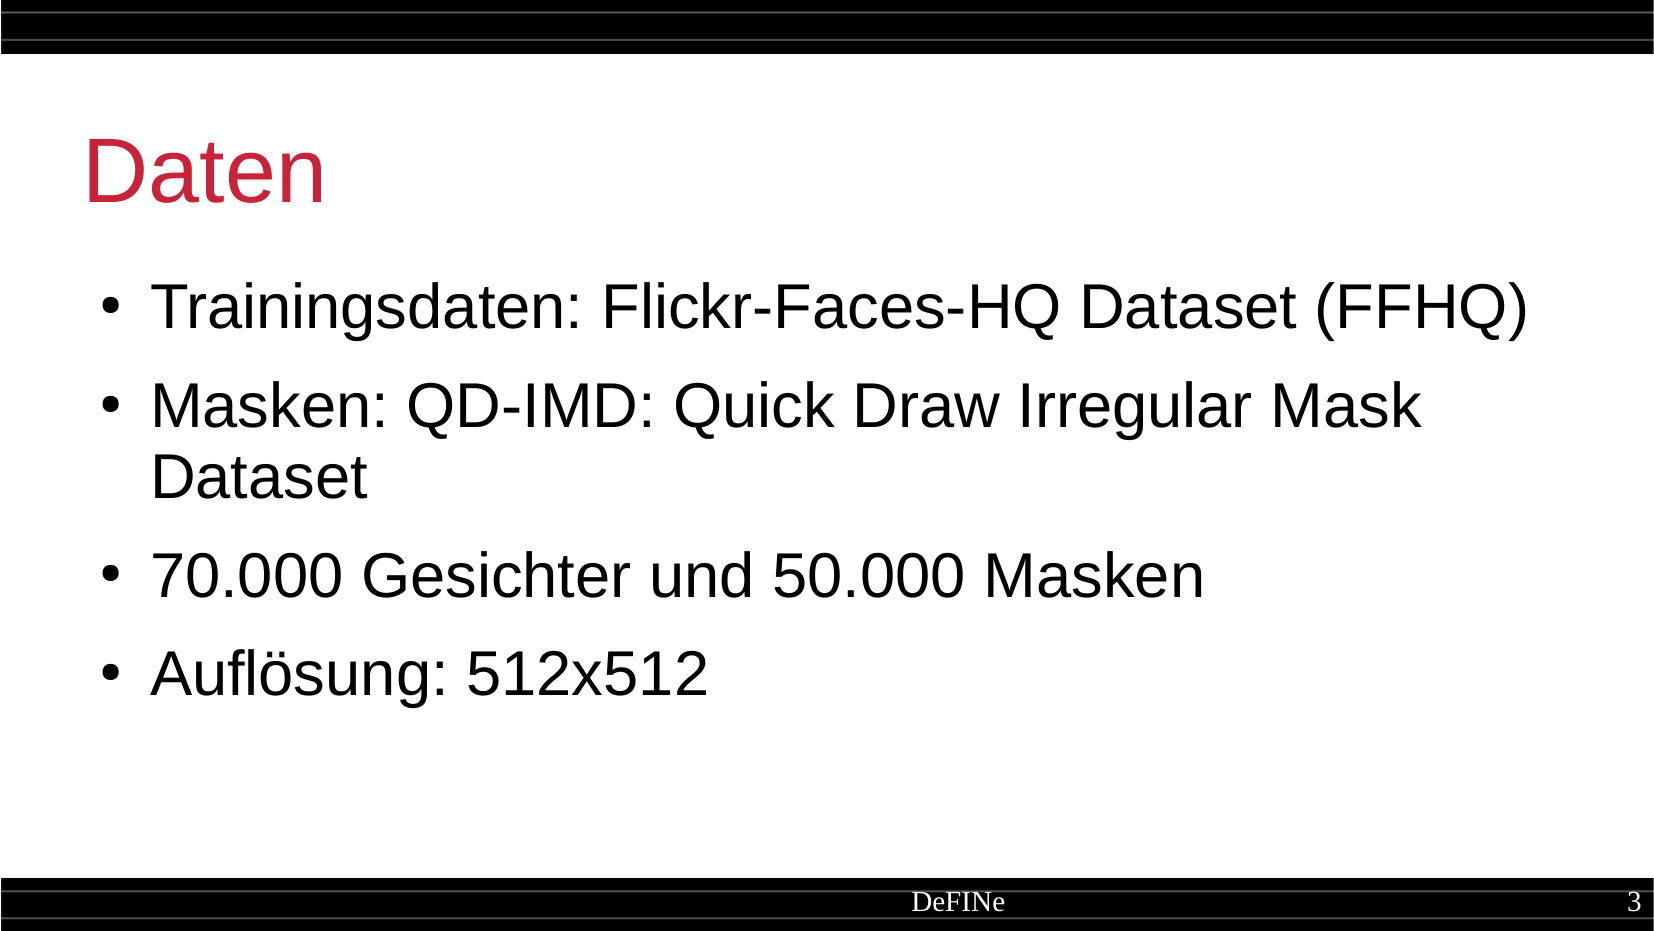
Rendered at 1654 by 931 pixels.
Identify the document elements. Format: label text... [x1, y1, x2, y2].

picture [1, 0, 1654, 54]
list Trainingsdaten: Flickr-Faces-HQ Dataset (FFHQ) Masken: QD-IMD: Quick Draw Irregular Mask Dataset 70.000 Gesichter und 50.000 Masken Auflösung: 512x512 [82, 271, 1571, 758]
title Daten [82, 92, 1571, 249]
picture [1, 878, 1654, 931]
